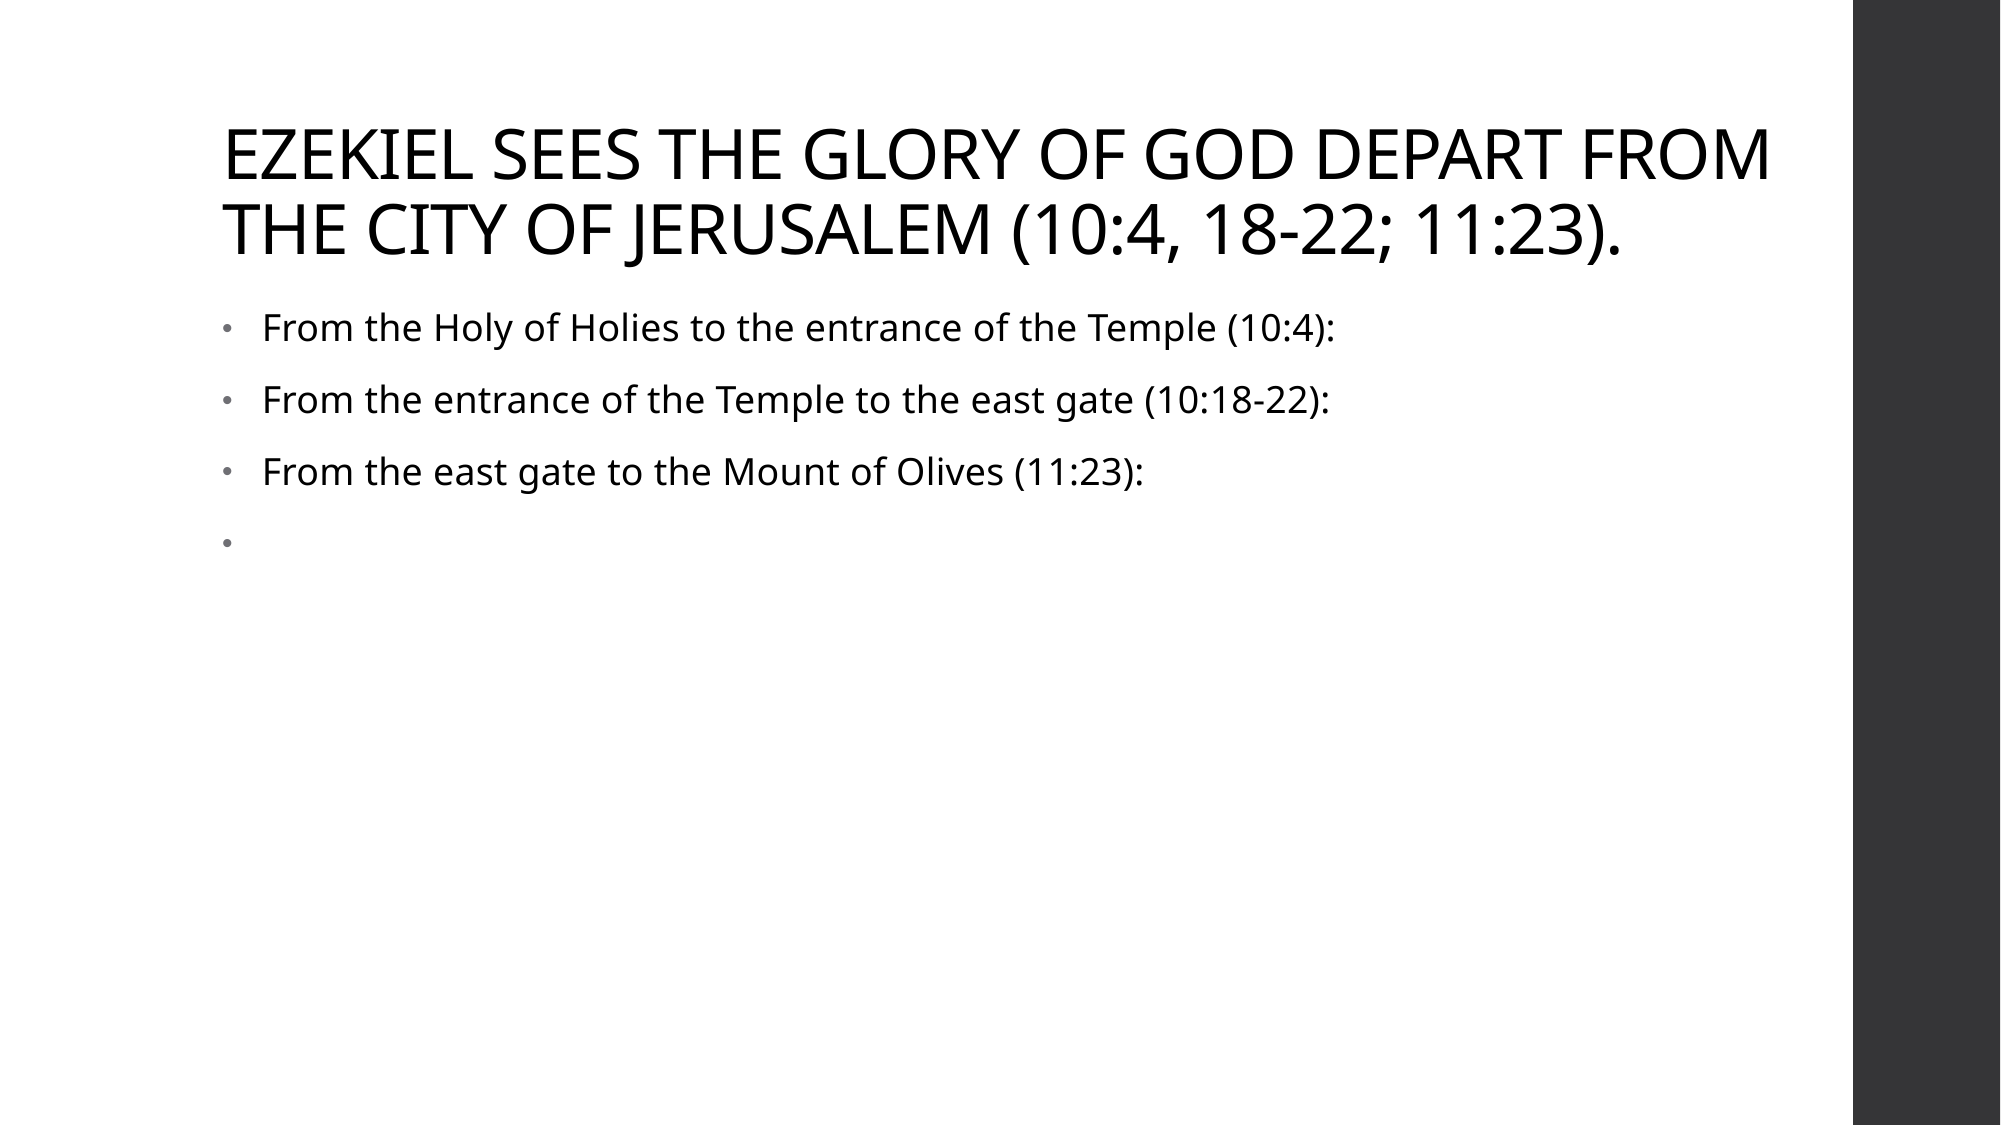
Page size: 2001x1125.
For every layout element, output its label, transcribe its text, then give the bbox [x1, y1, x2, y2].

list From the Holy of Holies to the entrance of the Temple (10:4): From the entrance of the Temple to the east gate (10:18-22): From the east gate to the Mount of Olives (11:23): [206, 299, 1617, 1014]
title EZEKIEL SEES THE GLORY OF GOD DEPART FROM THE CITY OF JERUSALEM (10:4, 18-22; 11:23). [206, 60, 1797, 278]
